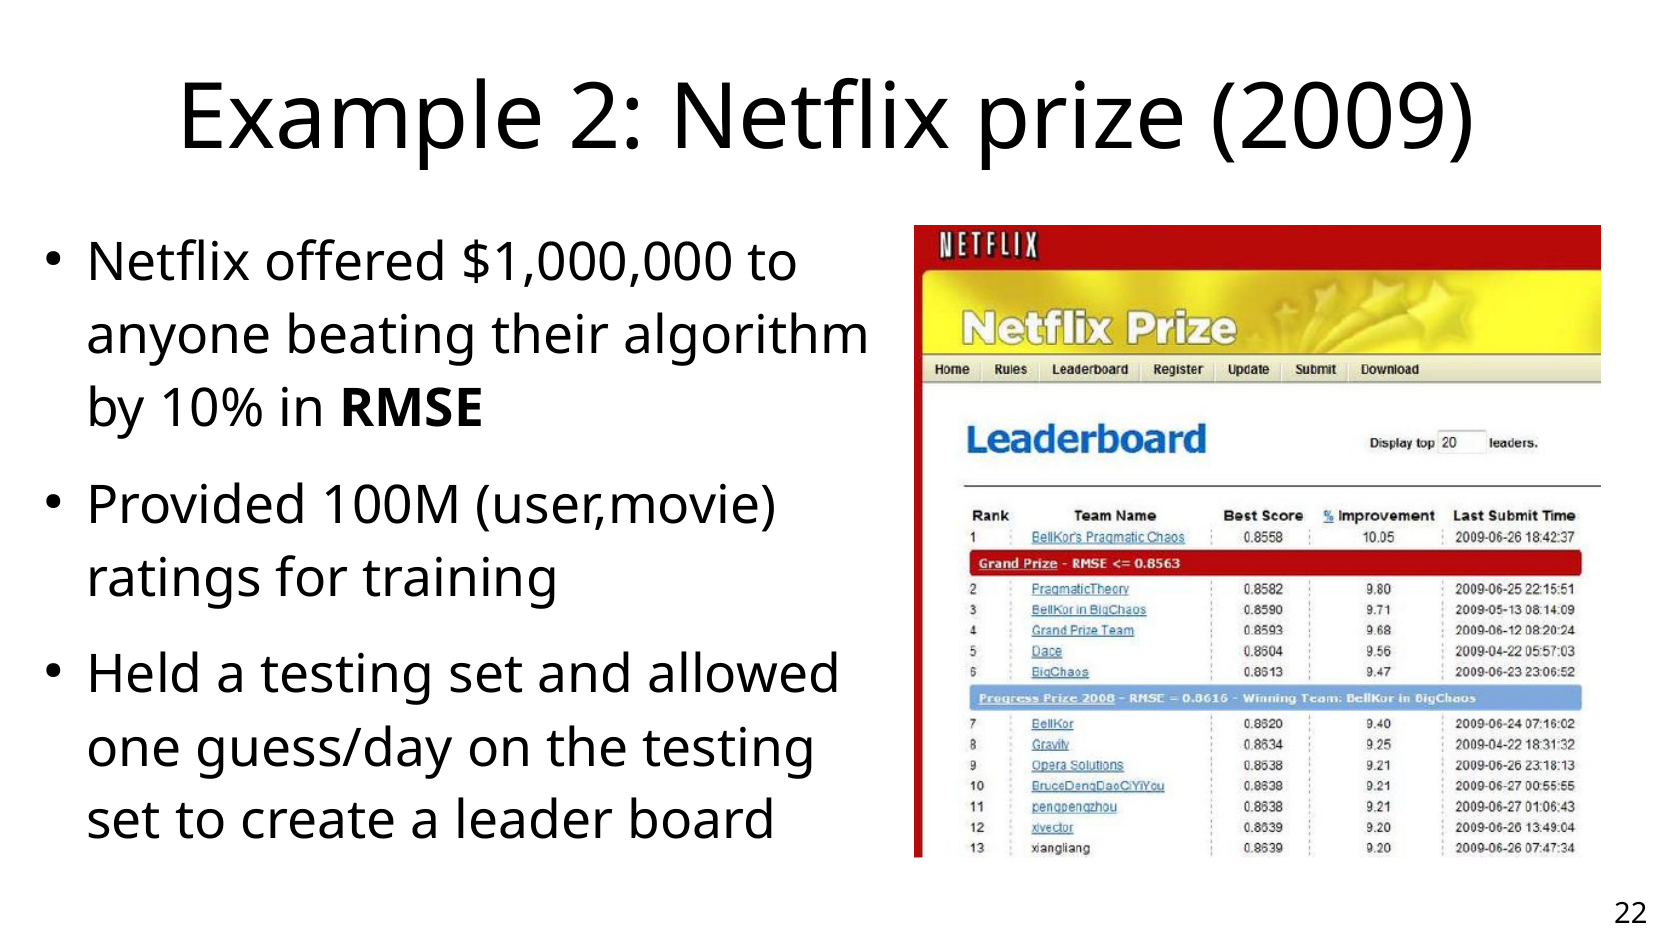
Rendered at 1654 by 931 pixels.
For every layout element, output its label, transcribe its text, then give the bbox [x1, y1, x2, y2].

list Netflix offered $1,000,000 to anyone beating their algorithm by 10% in RMSE Provided 100M (user,movie) ratings for training Held a testing set and allowed one guess/day on the testing set to create a leader board [29, 223, 891, 866]
title Example 2: Netflix prize (2009) [82, 1, 1571, 226]
picture [914, 225, 1601, 860]
